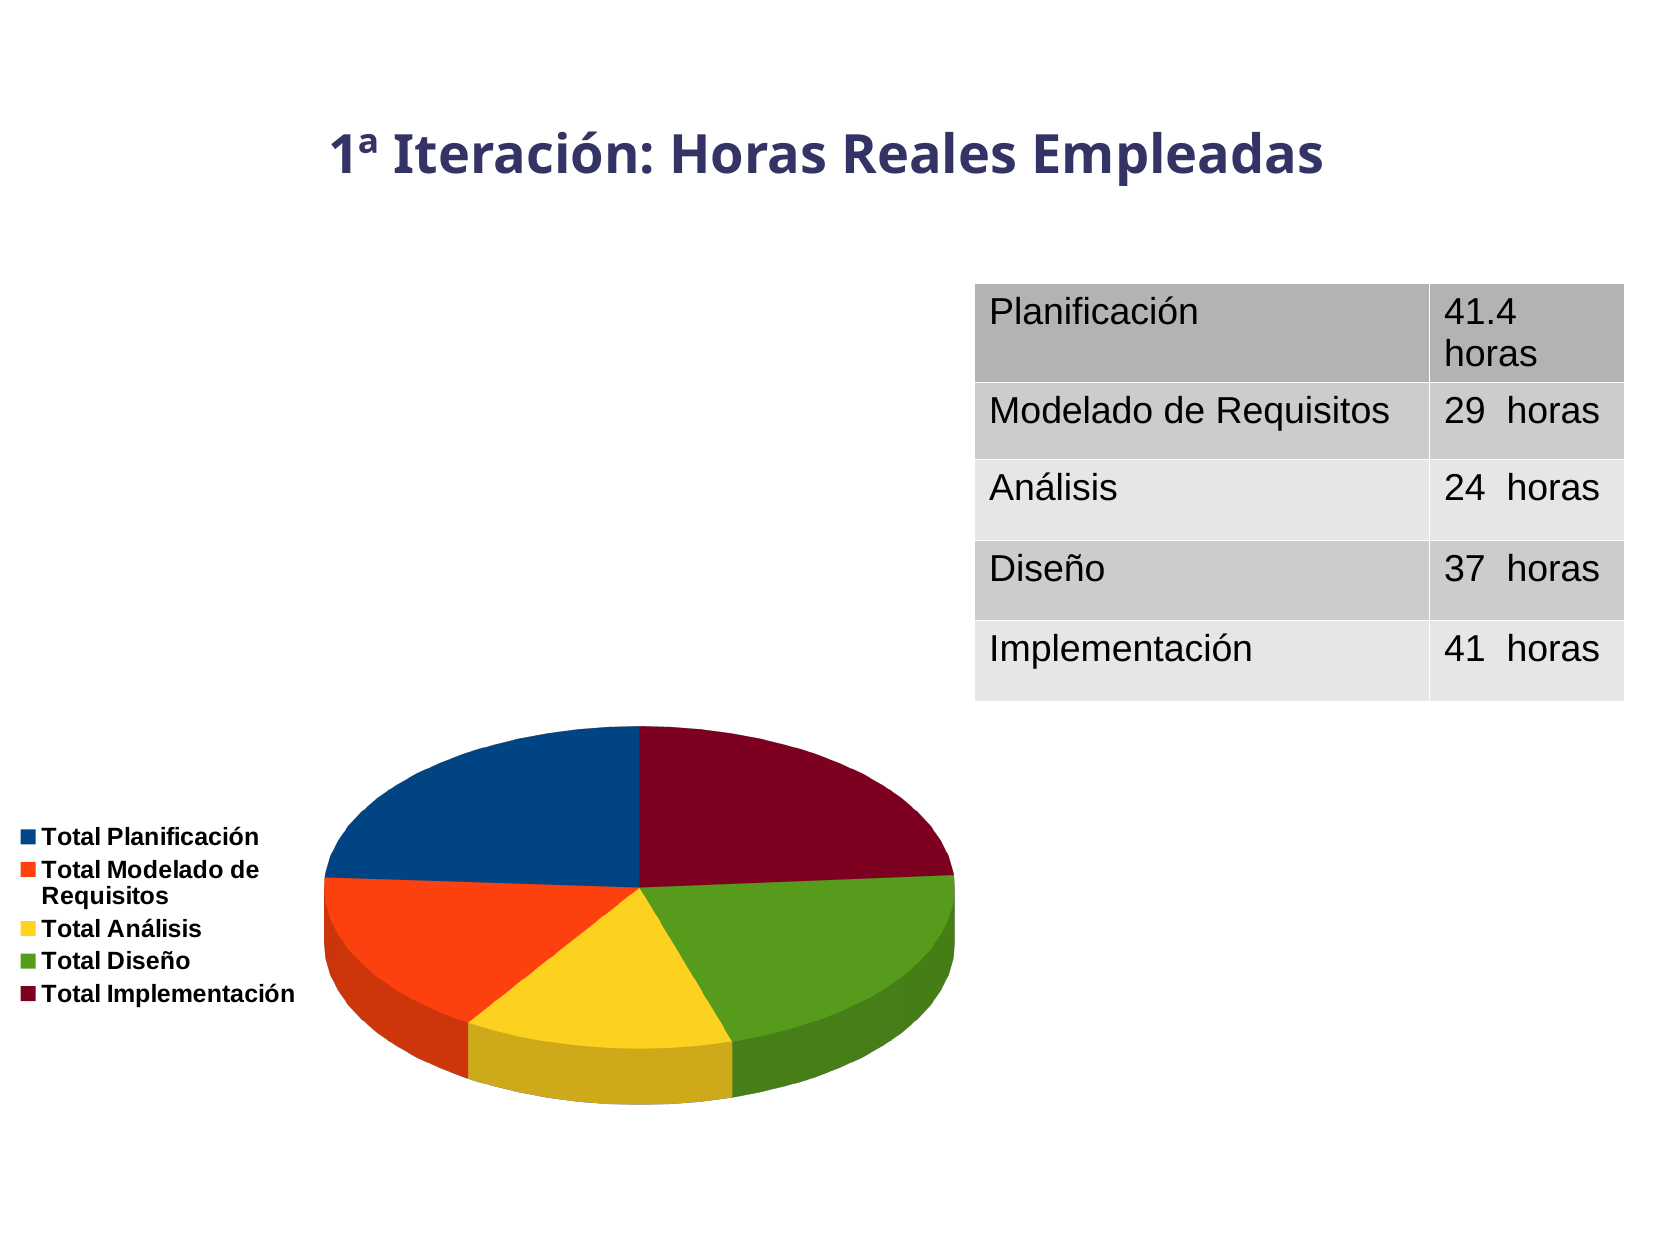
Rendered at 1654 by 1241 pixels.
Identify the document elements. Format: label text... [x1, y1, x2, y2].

table_cell Análisis [975, 460, 1429, 540]
table_cell 29 horas [1430, 383, 1624, 459]
chart [0, 561, 975, 1241]
table_header Planificación [975, 284, 1429, 382]
table_cell Implementación [975, 621, 1429, 701]
table_cell 41 horas [1430, 621, 1624, 701]
table_cell Diseño [975, 541, 1429, 620]
table_cell Modelado de Requisitos [975, 383, 1429, 459]
table_cell 37 horas [1430, 541, 1624, 620]
title 1ª Iteración: Horas Reales Empleadas [82, 56, 1571, 250]
table_cell 24 horas [1430, 460, 1624, 540]
table_header 41.4 horas [1430, 284, 1624, 382]
